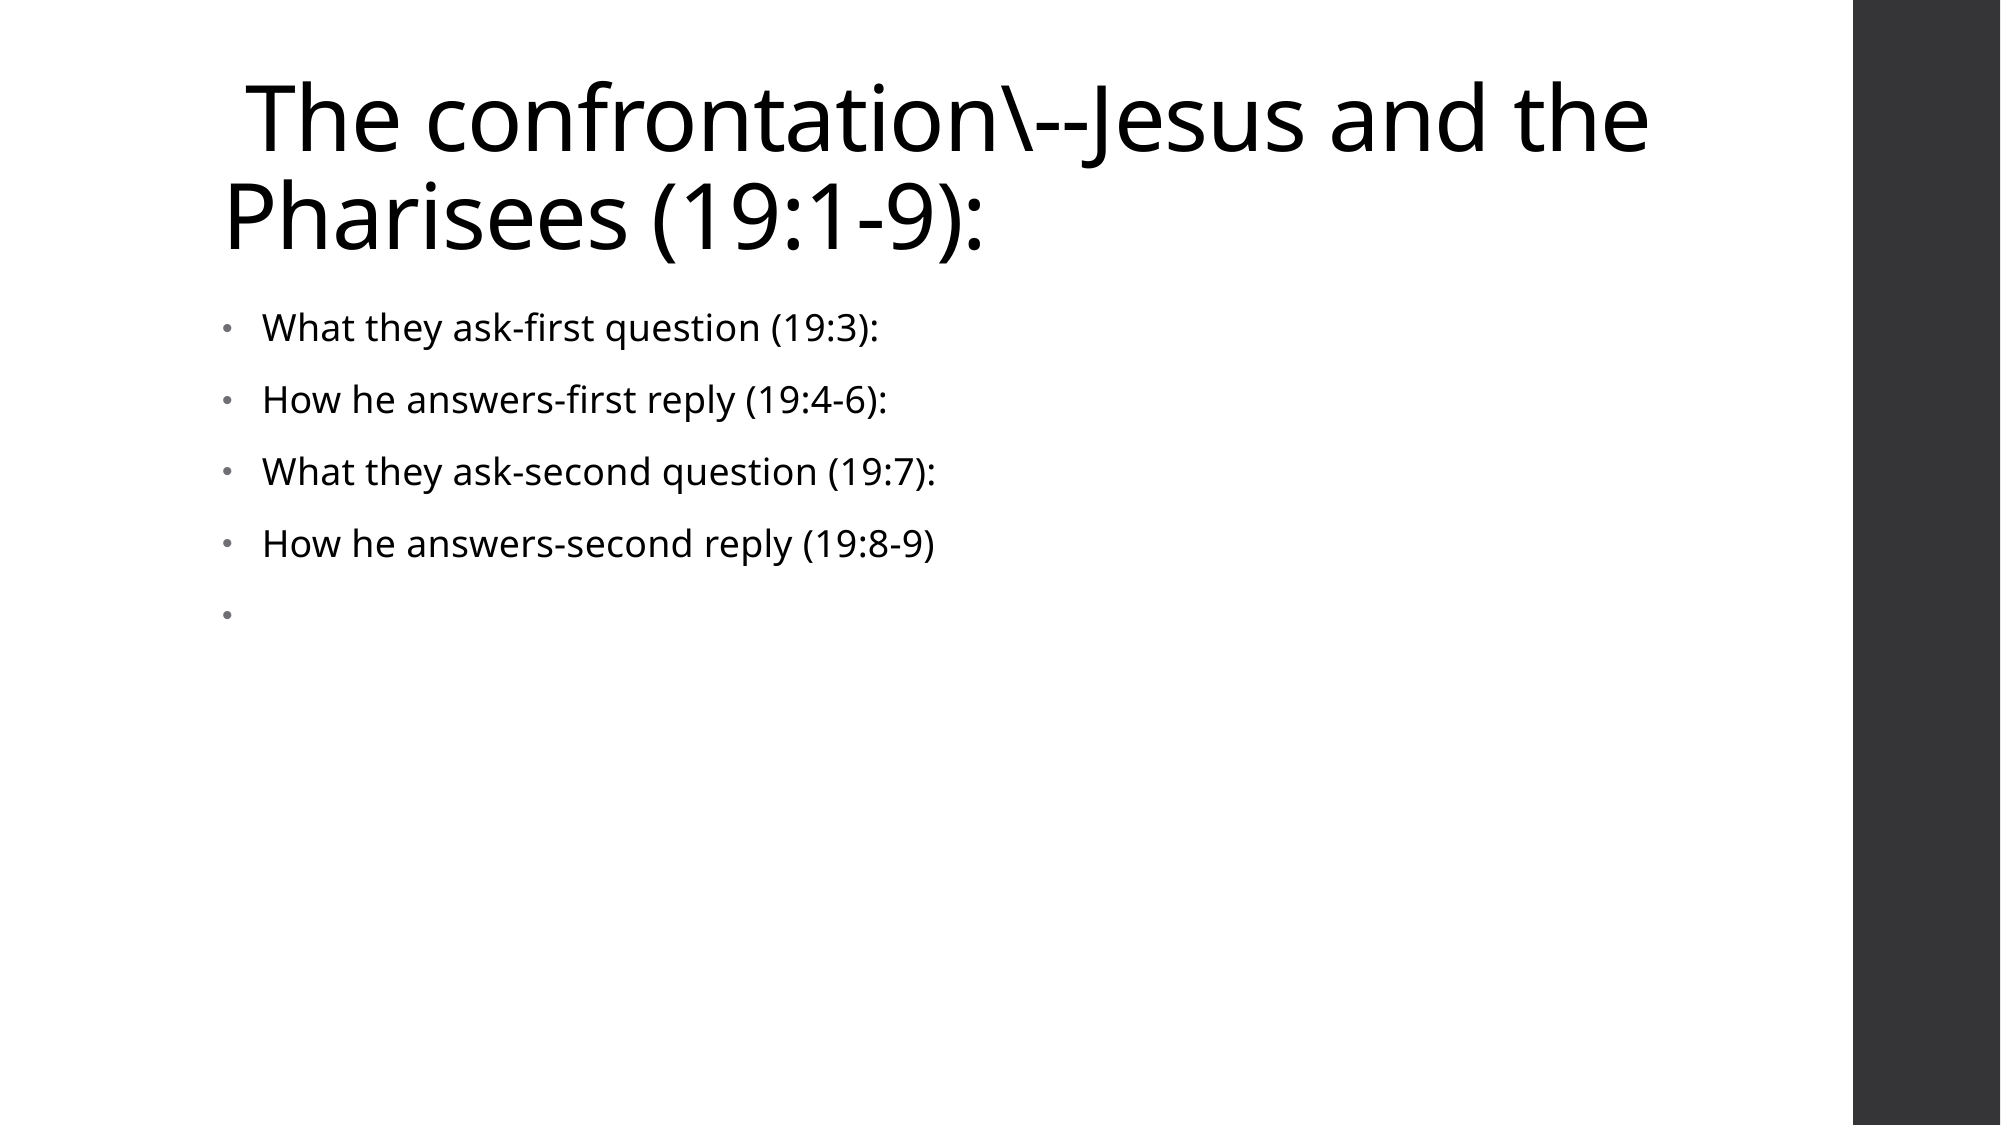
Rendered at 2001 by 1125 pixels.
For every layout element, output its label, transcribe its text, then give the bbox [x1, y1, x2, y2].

title The confrontation\--Jesus and the Pharisees (19:1-9): [206, 60, 1797, 278]
list What they ask-first question (19:3): How he answers-first reply (19:4-6): What they ask-second question (19:7): How he answers-second reply (19:8-9) [206, 299, 1617, 1014]
